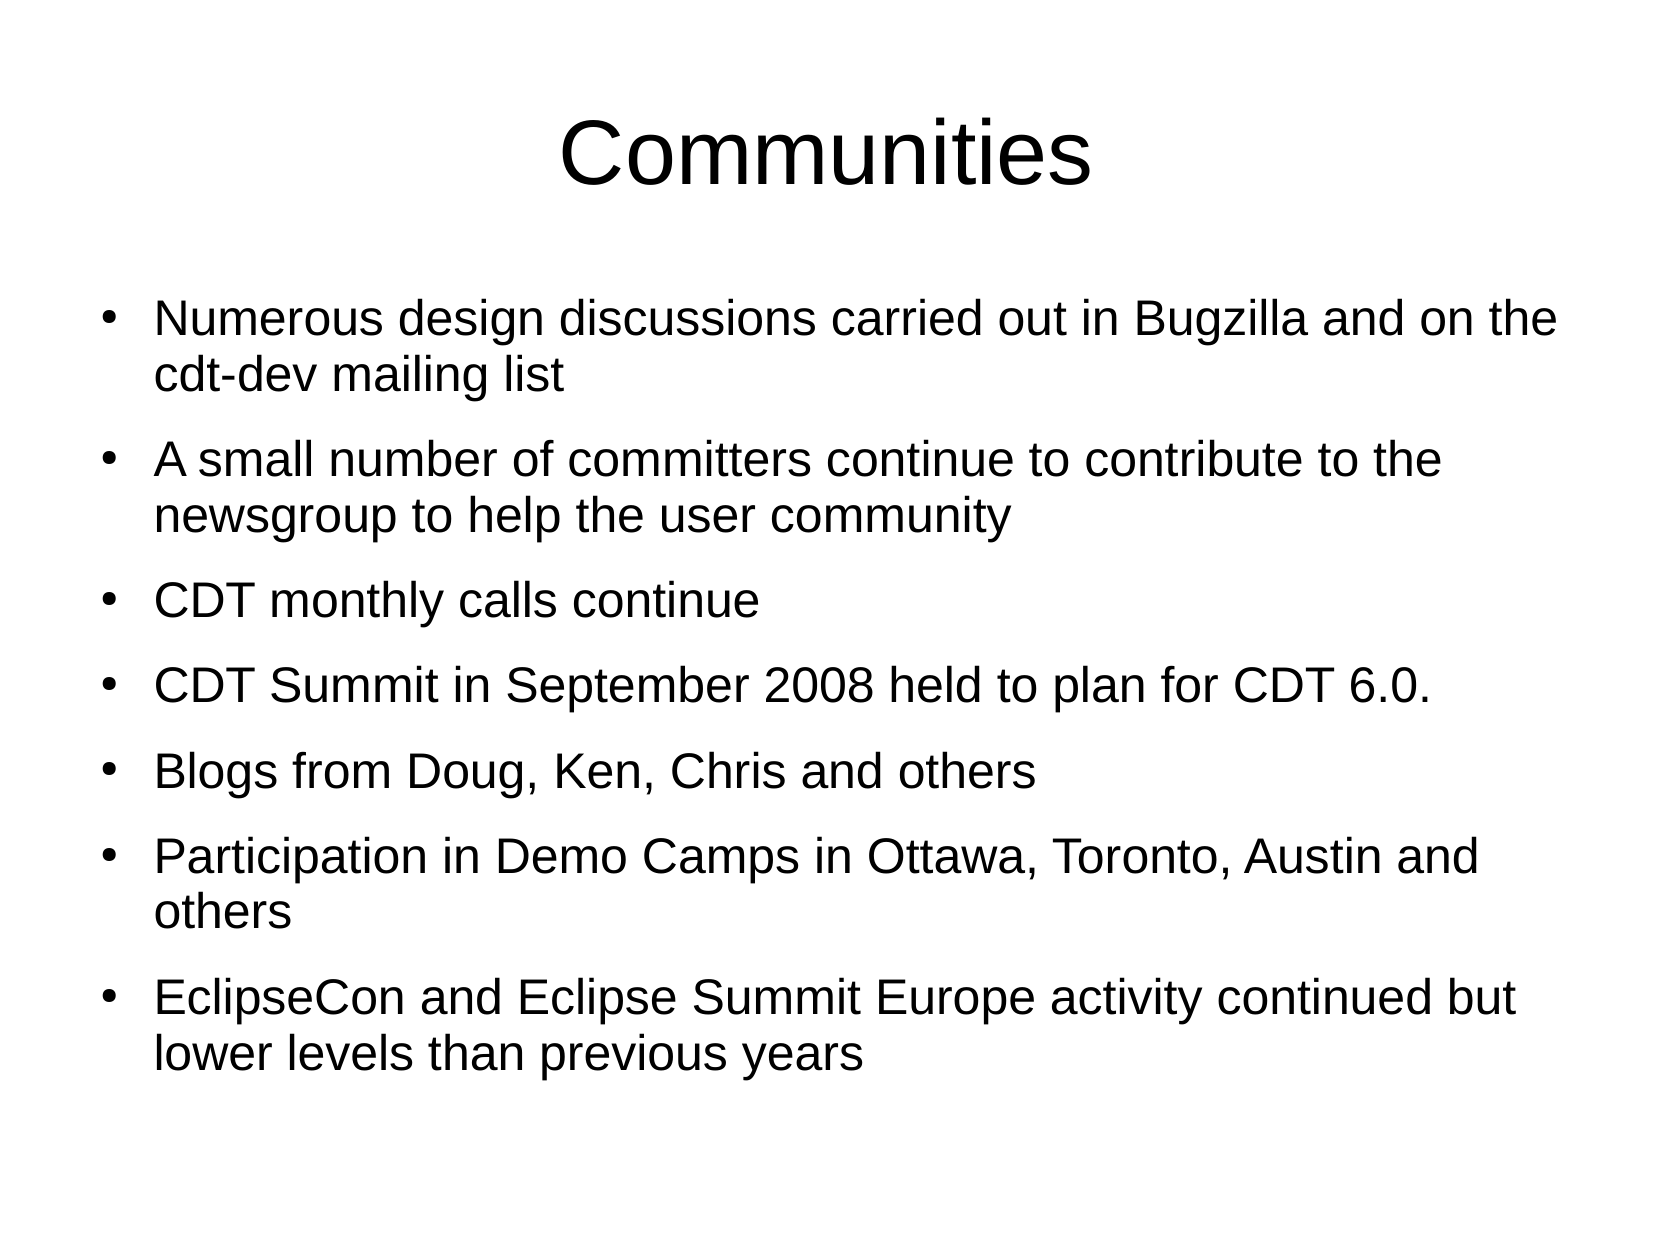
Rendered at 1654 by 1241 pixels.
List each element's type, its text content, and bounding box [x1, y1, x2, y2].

list Numerous design discussions carried out in Bugzilla and on the cdt-dev mailing list A small number of committers continue to contribute to the newsgroup to help the user community CDT monthly calls continue CDT Summit in September 2008 held to plan for CDT 6.0. Blogs from Doug, Ken, Chris and others Participation in Demo Camps in Ottawa, Toronto, Austin and others EclipseCon and Eclipse Summit Europe activity continued but lower levels than previous years [82, 290, 1571, 1094]
title Communities [82, 56, 1571, 250]
